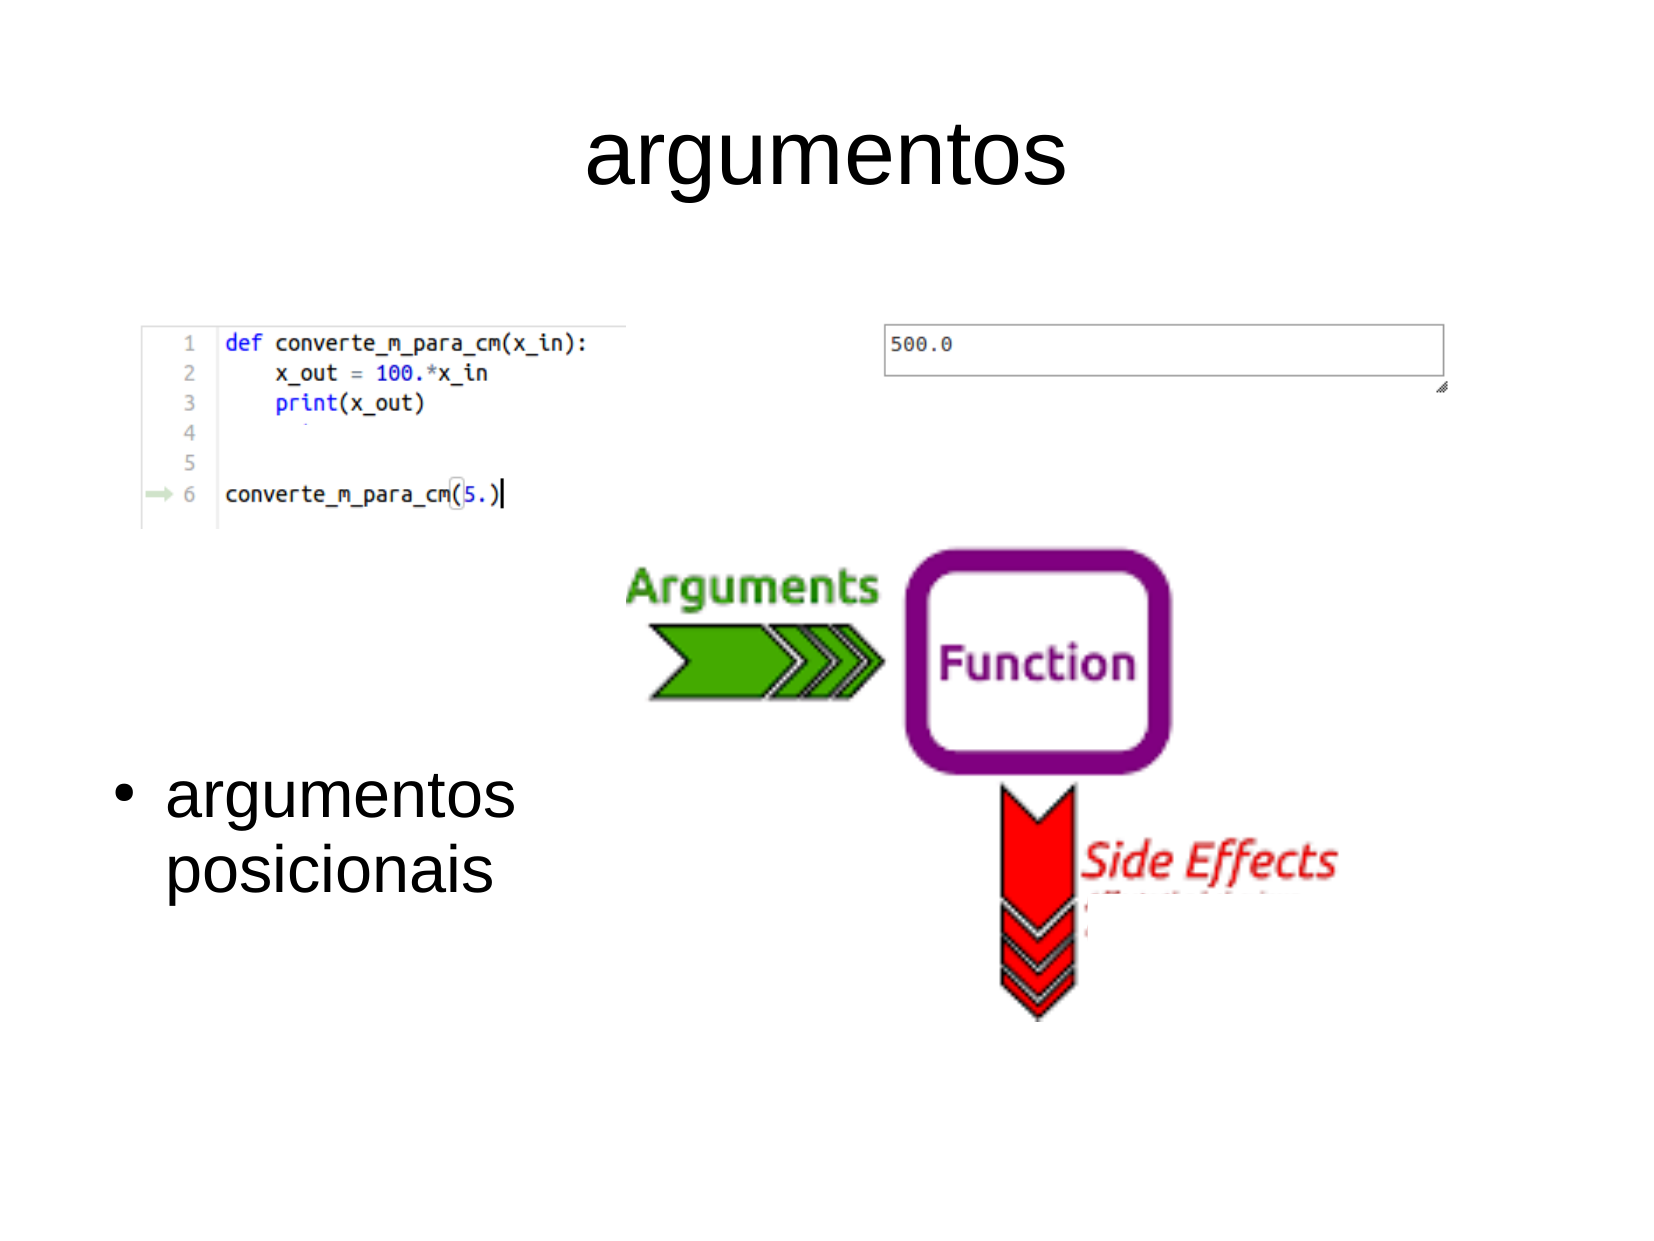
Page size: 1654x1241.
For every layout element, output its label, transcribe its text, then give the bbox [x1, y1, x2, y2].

picture [875, 318, 1465, 407]
title argumentos [82, 49, 1571, 257]
picture [625, 543, 1590, 1142]
list argumentos posicionais [94, 757, 544, 1241]
picture [124, 318, 626, 529]
